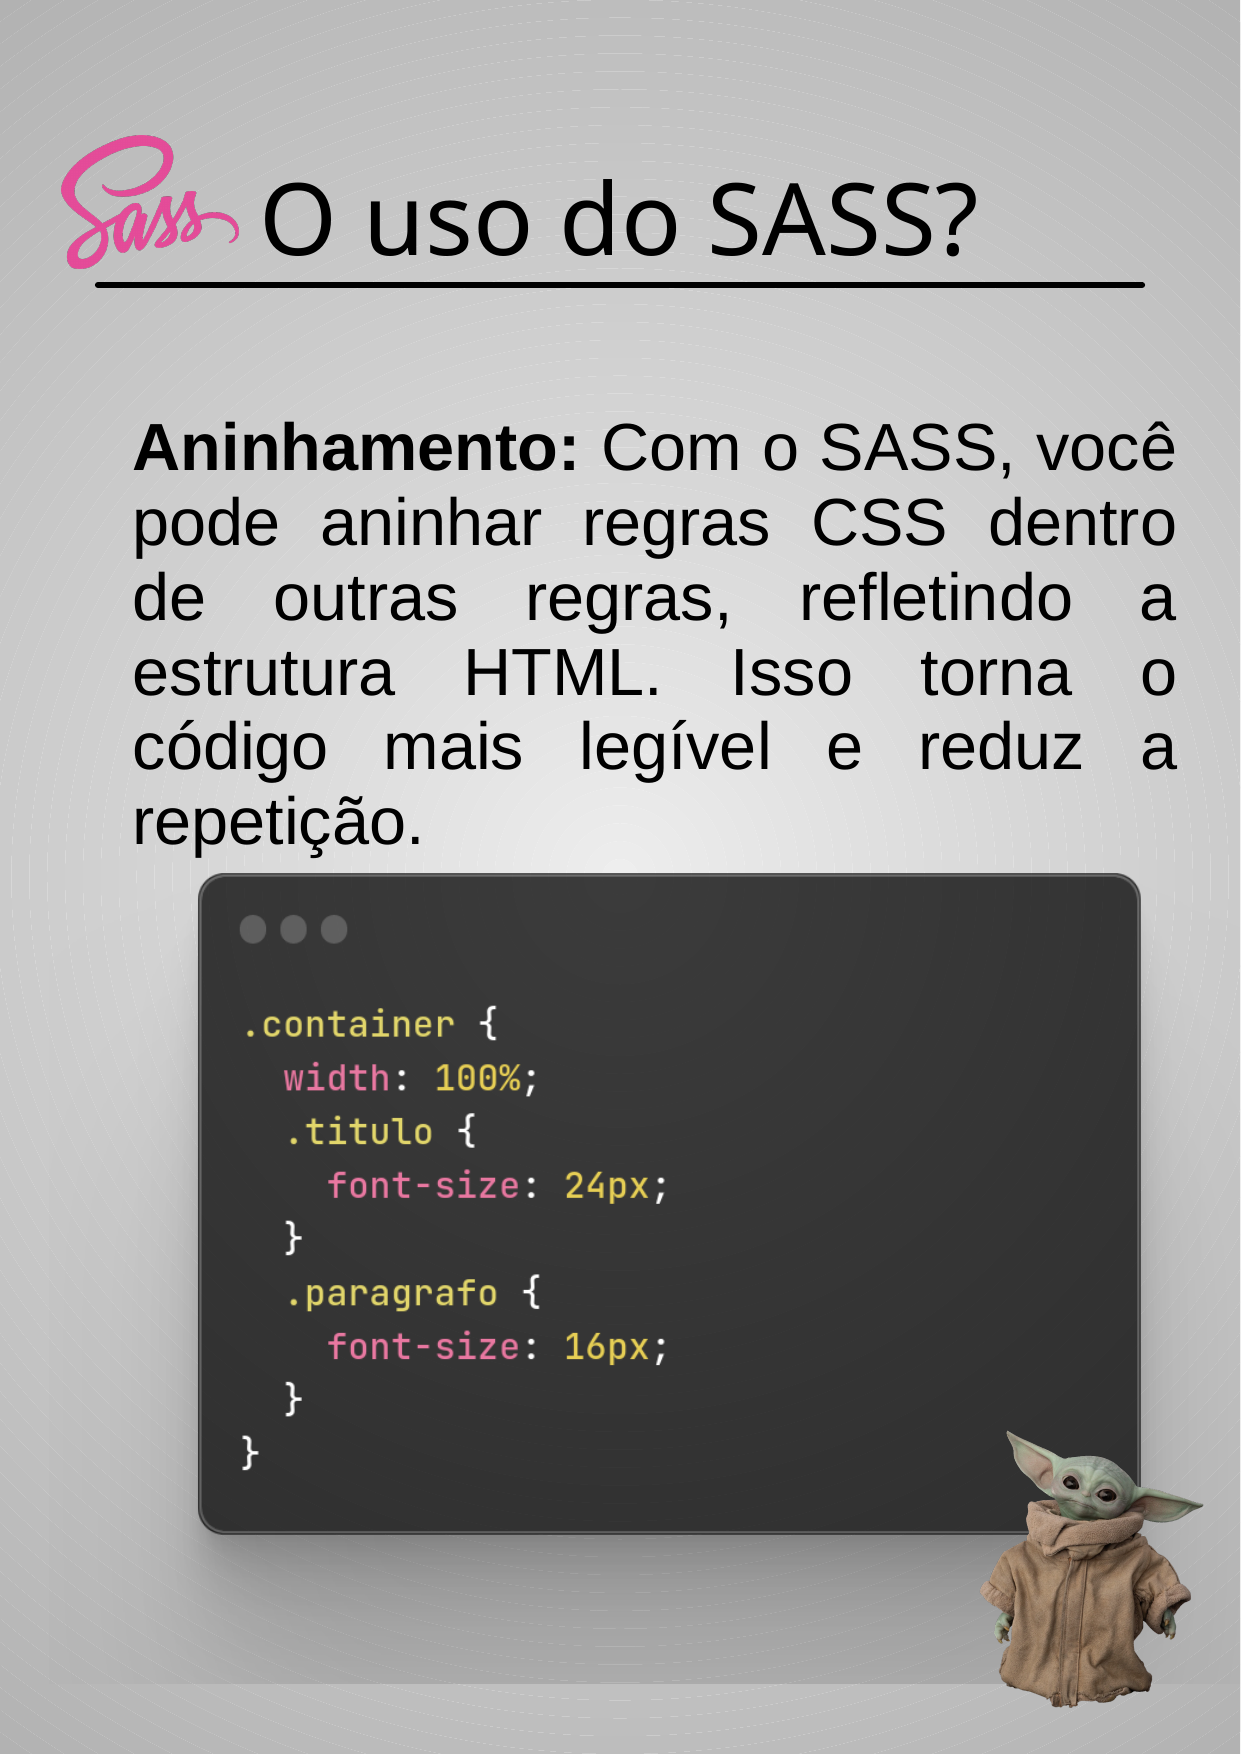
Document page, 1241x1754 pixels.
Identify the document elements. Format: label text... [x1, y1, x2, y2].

picture [61, 135, 239, 269]
picture [49, 724, 1241, 1713]
list Aninhamento: Com o SASS, você pode aninhar regras CSS dentro de outras regras, refletindo a estrutura HTML. Isso torna o código mais legível e reduz a repetição. [61, 410, 1178, 724]
title O uso do SASS? [61, 69, 1178, 363]
